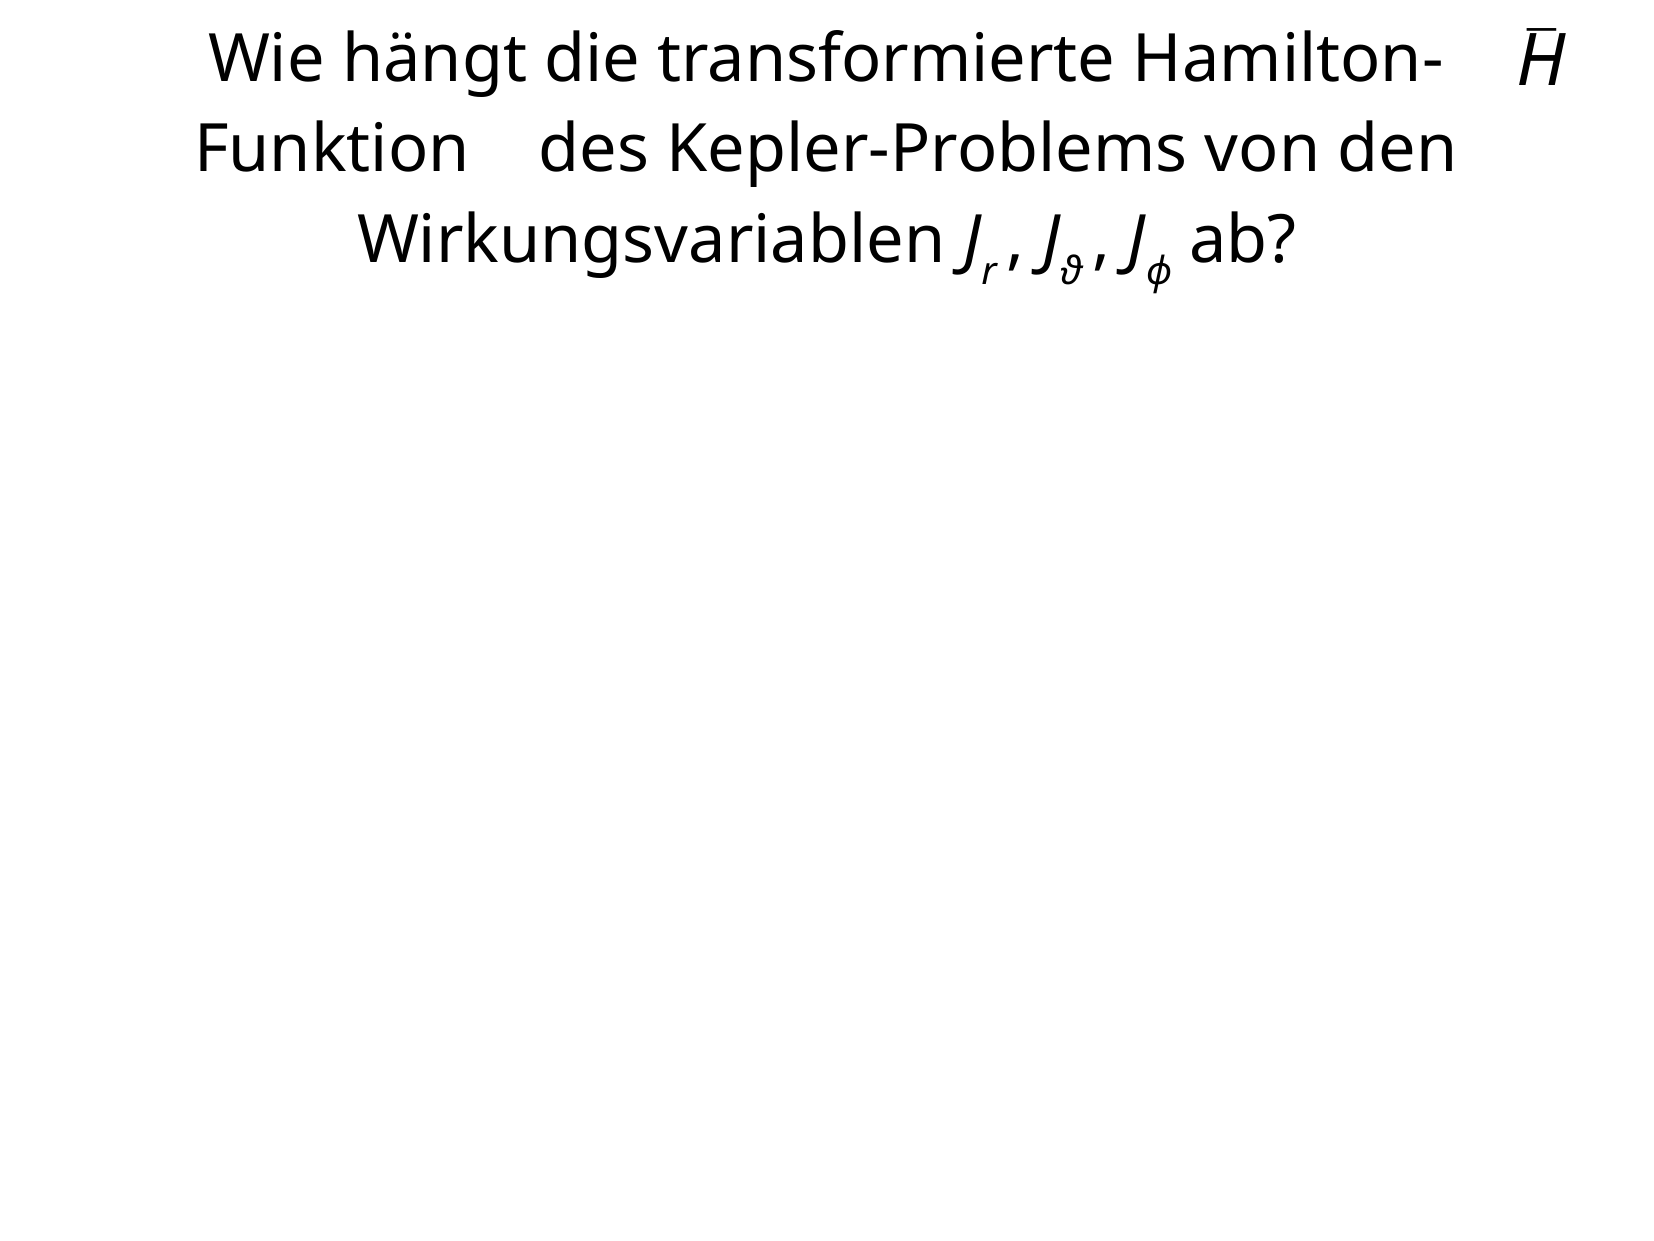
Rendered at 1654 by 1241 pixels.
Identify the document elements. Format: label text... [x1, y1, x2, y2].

title Wie hängt die transformierte Hamilton-Funktion des Kepler-Problems von den Wirkungsvariablen Jr , Jϑ , Jϕ ab? [82, 12, 1571, 294]
chart [1507, 17, 1577, 107]
